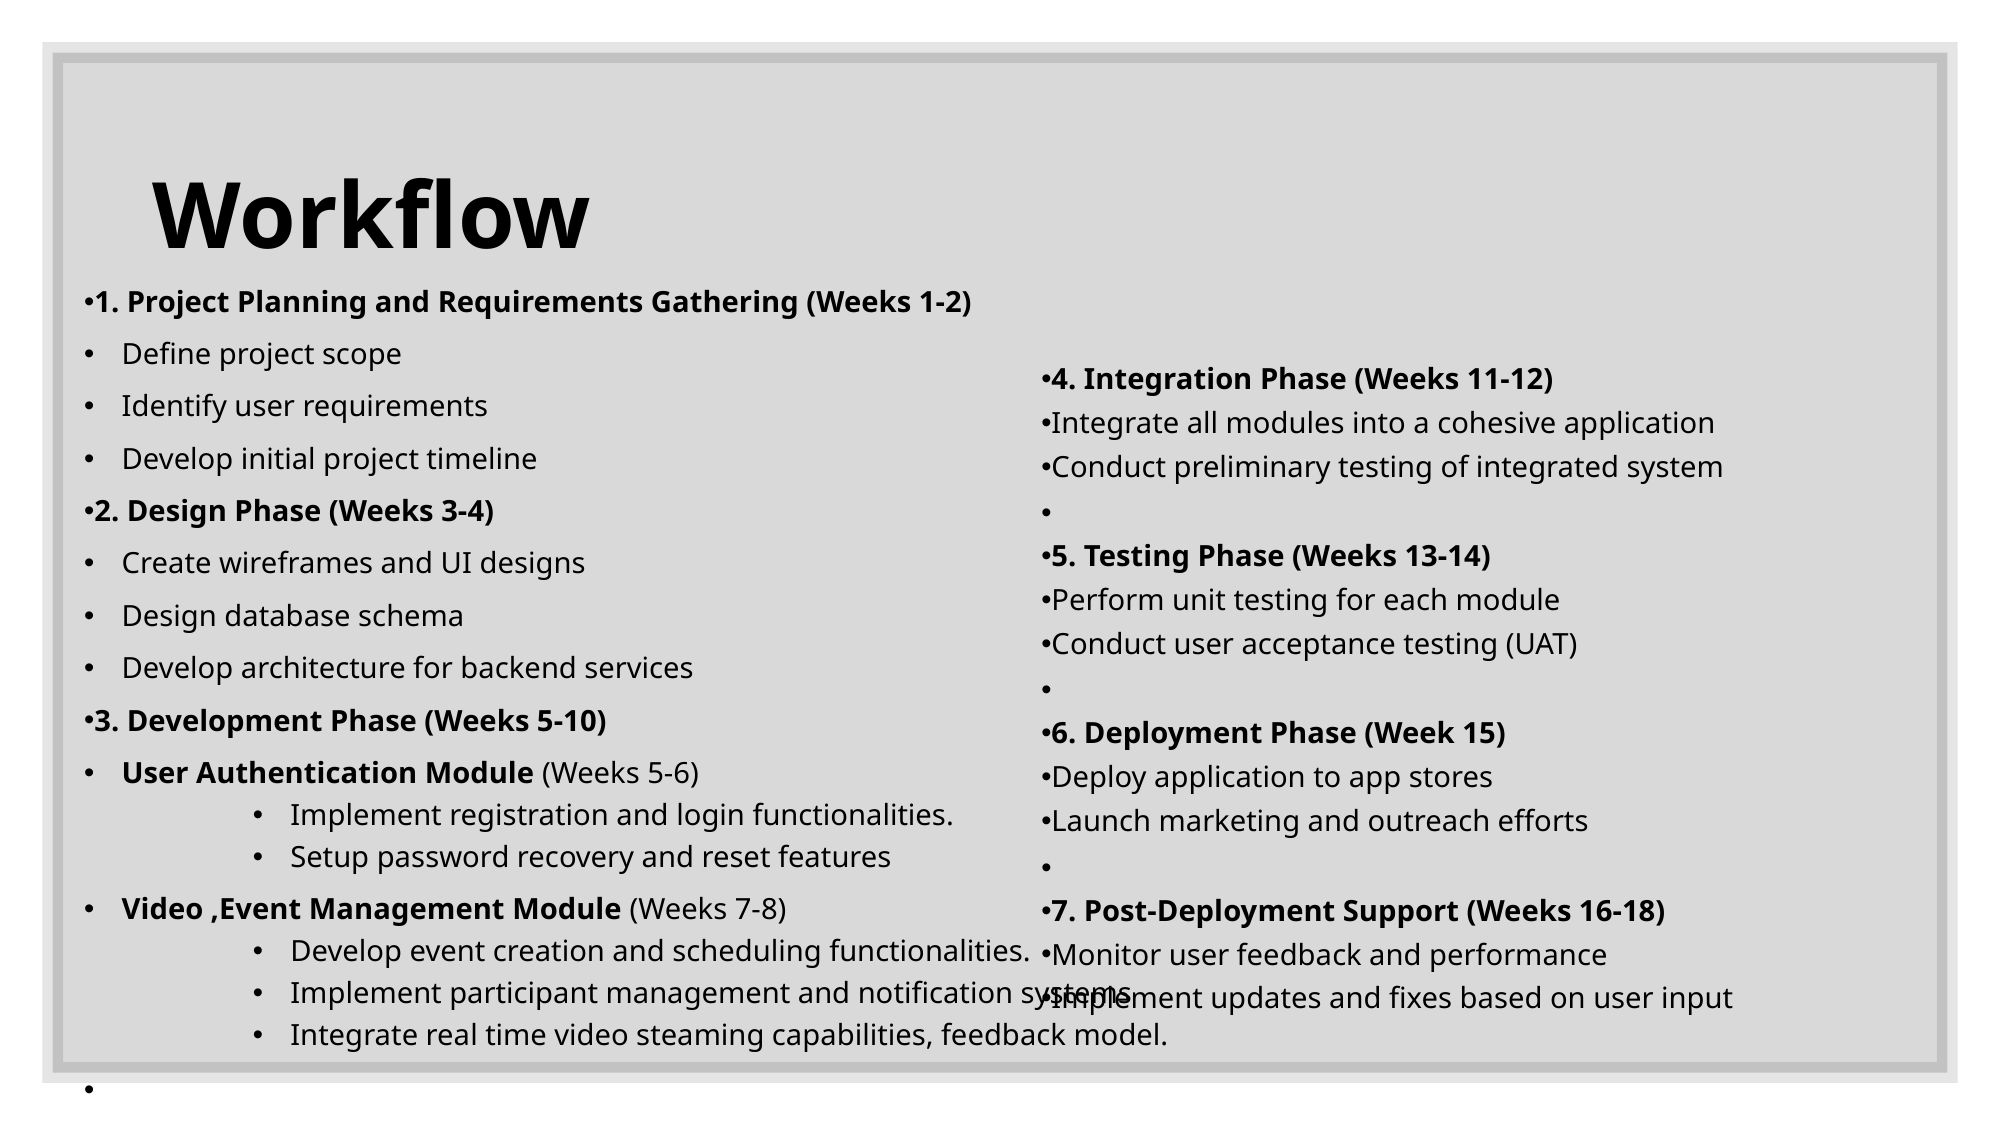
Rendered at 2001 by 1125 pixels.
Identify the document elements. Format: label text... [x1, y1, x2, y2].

text_box [53, 53, 1947, 1073]
list 1. Project Planning and Requirements Gathering (Weeks 1-2) Define project scope Identify user requirements Develop initial project timeline 2. Design Phase (Weeks 3-4) Create wireframes and UI designs Design database schema Develop architecture for backend services 3. Development Phase (Weeks 5-10) User Authentication Module (Weeks 5-6) Implement registration and login functionalities. Setup password recovery and reset features Video ,Event Management Module (Weeks 7-8) Develop event creation and scheduling functionalities. Implement participant management and notification systems Integrate real time video steaming capabilities, feedback model. [69, 279, 1948, 1075]
title Workflow [137, 109, 1863, 279]
text_box 4. Integration Phase (Weeks 11-12) Integrate all modules into a cohesive application Conduct preliminary testing of integrated system 5. Testing Phase (Weeks 13-14) Perform unit testing for each module Conduct user acceptance testing (UAT) 6. Deployment Phase (Week 15) Deploy application to app stores Launch marketing and outreach efforts 7. Post-Deployment Support (Weeks 16-18) Monitor user feedback and performance Implement updates and fixes based on user input [1026, 357, 1863, 980]
